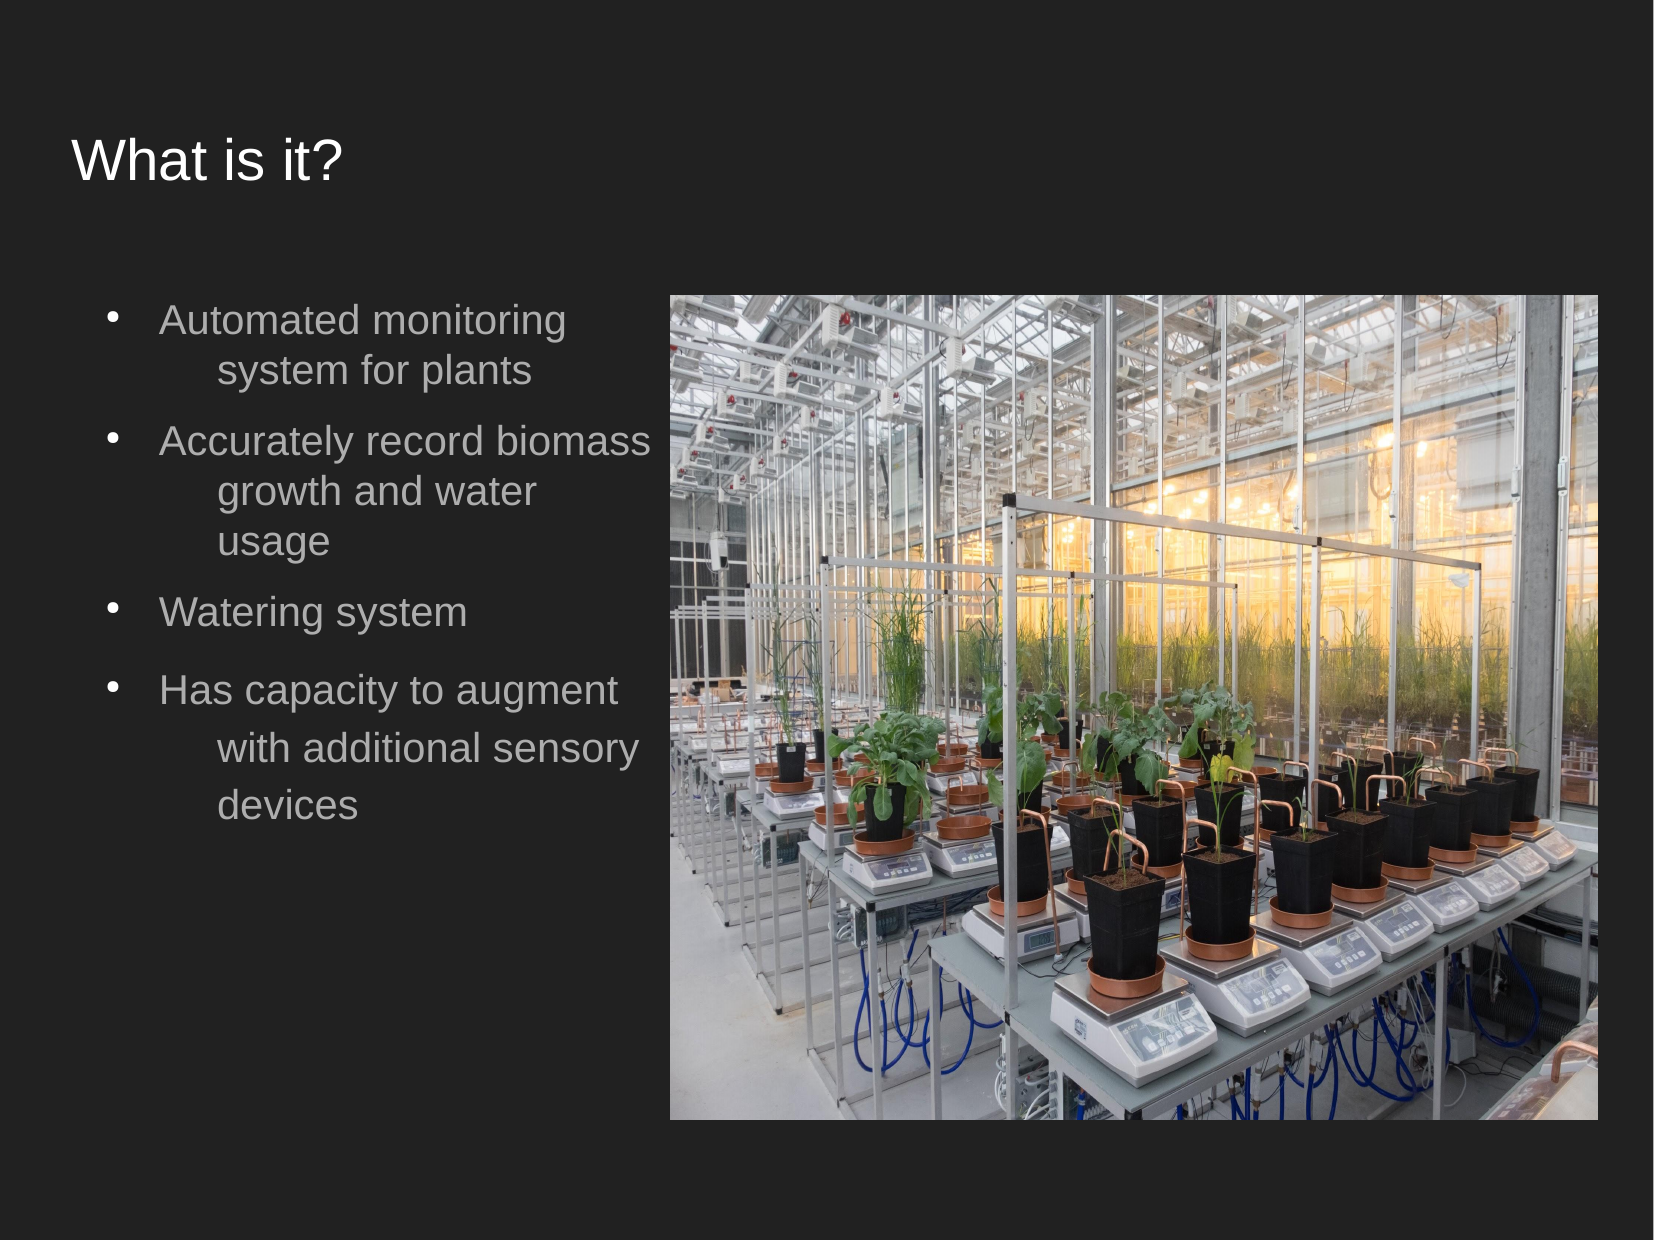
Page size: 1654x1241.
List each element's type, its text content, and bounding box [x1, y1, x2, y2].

title What is it? [56, 107, 1598, 246]
list Automated monitoring system for plants Accurately record biomass growth and water usage Watering system Has capacity to augment with additional sensory devices [56, 277, 671, 1120]
picture [670, 295, 1598, 1120]
